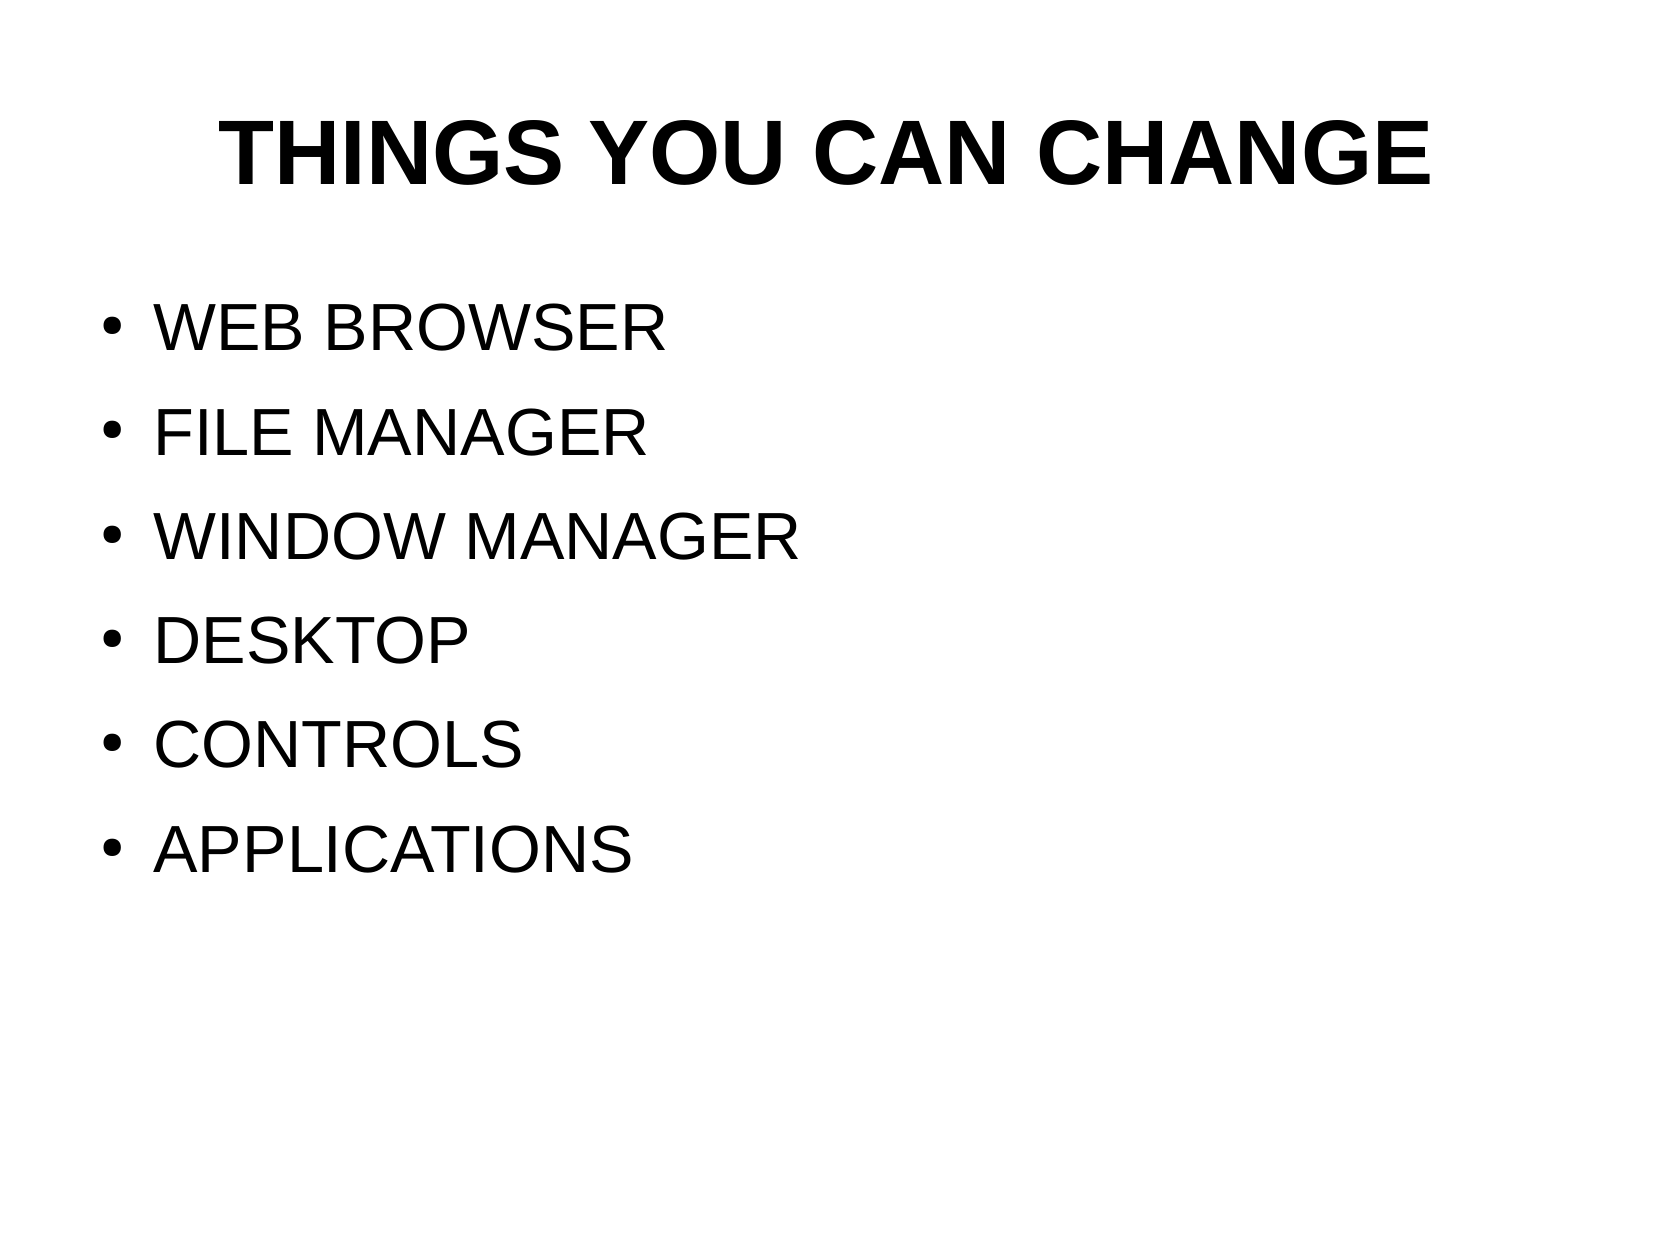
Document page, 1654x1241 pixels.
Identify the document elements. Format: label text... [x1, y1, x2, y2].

list WEB BROWSER FILE MANAGER WINDOW MANAGER DESKTOP CONTROLS APPLICATIONS [82, 290, 1571, 1010]
title THINGS YOU CAN CHANGE [82, 49, 1571, 257]
